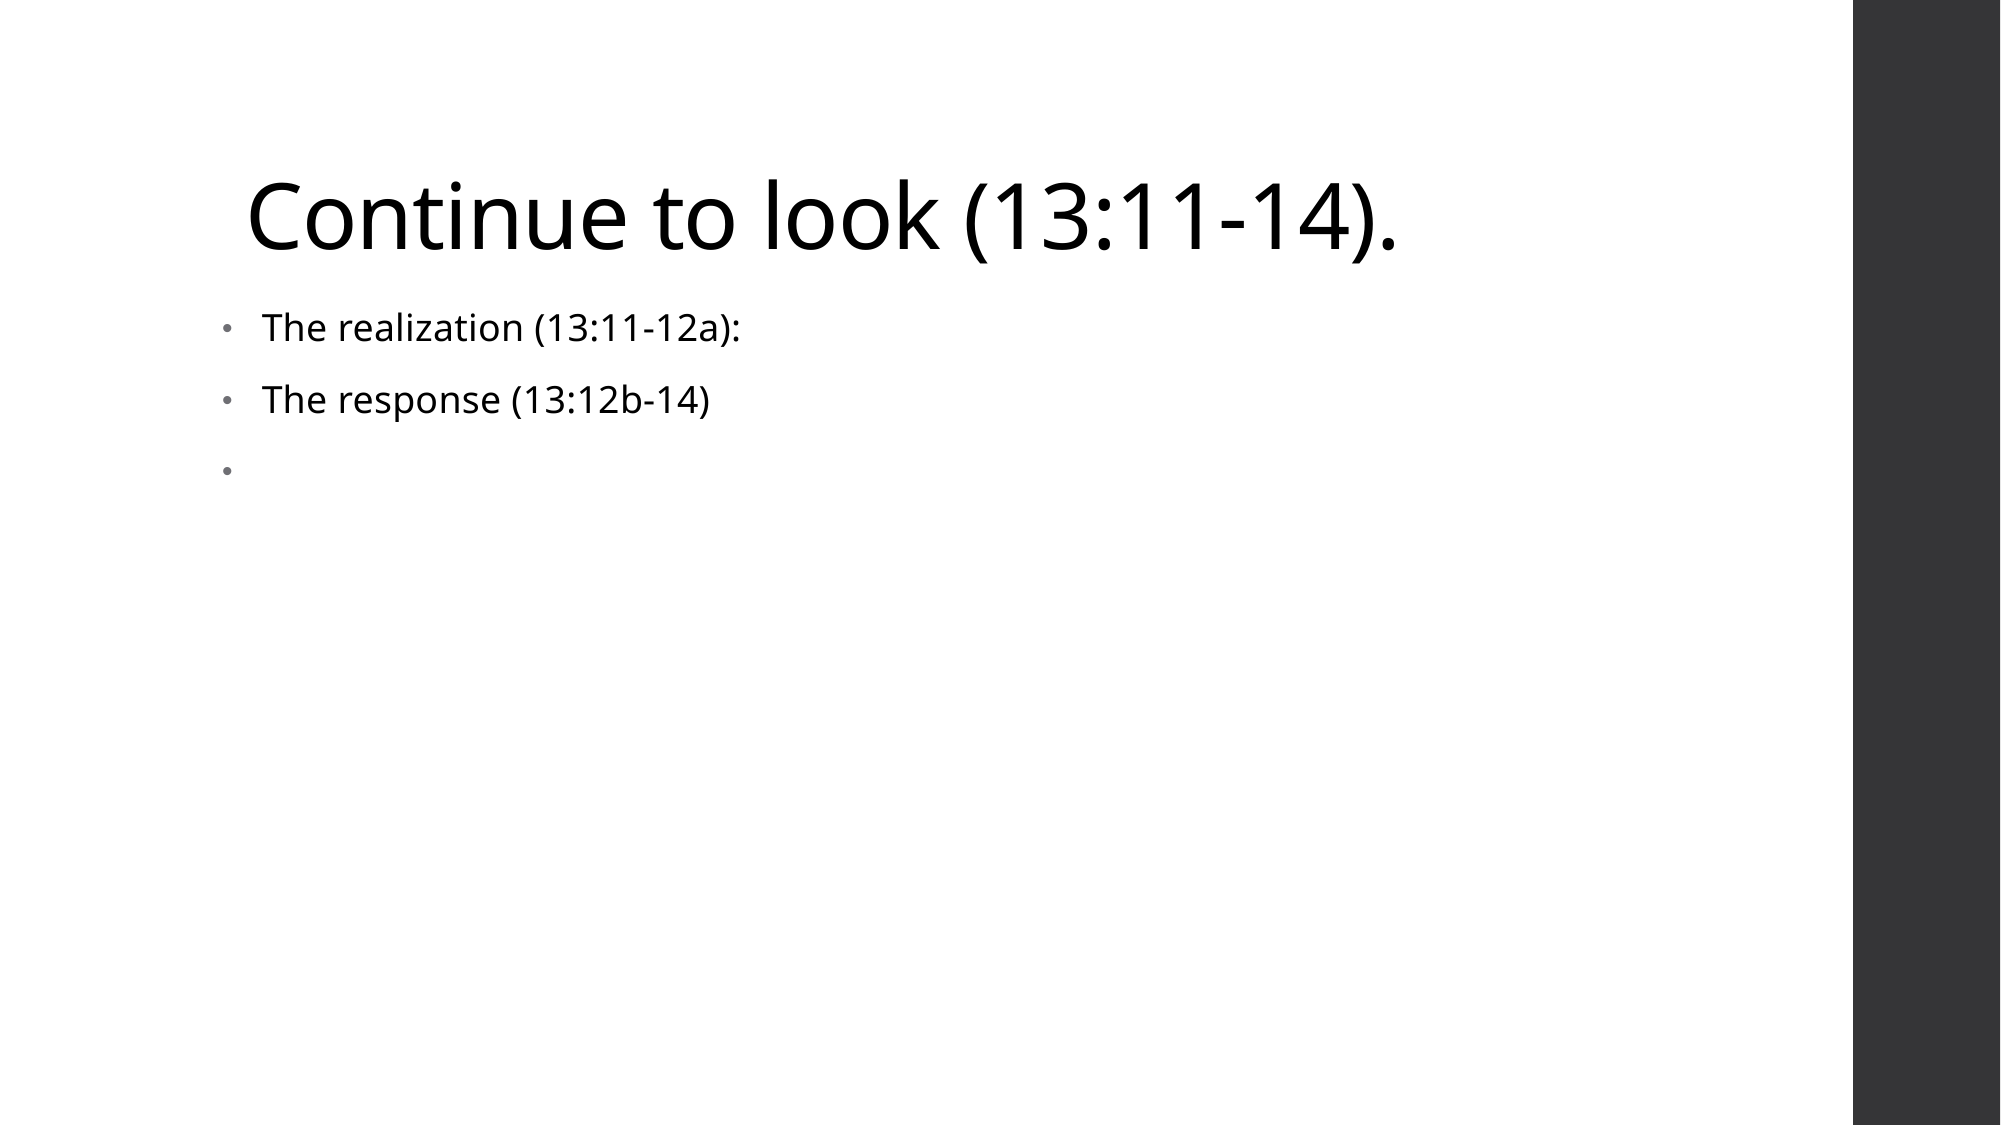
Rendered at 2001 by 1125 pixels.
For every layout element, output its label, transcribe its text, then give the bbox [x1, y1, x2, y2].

title Continue to look (13:11-14). [206, 60, 1797, 278]
list The realization (13:11-12a): The response (13:12b-14) [206, 299, 1617, 1014]
